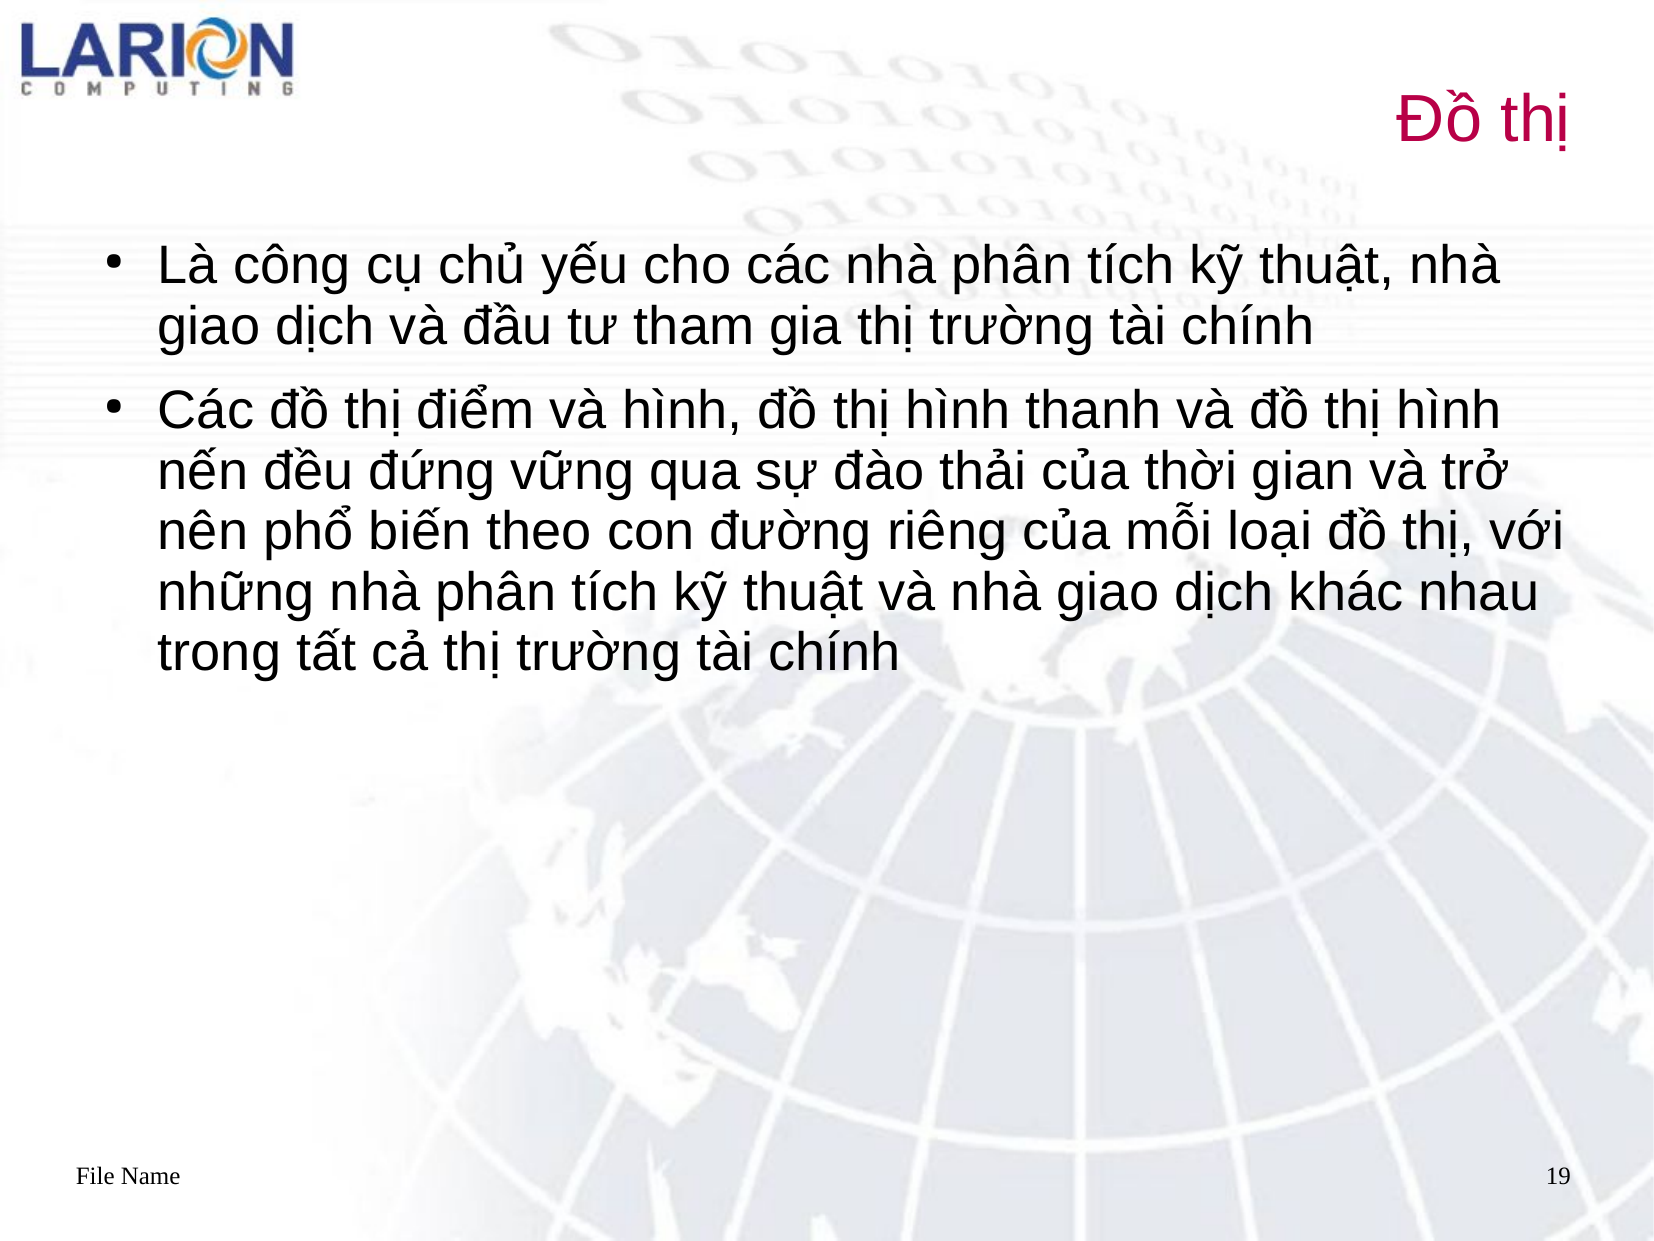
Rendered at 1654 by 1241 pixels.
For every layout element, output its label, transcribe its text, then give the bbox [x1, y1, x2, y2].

list Là công cụ chủ yếu cho các nhà phân tích kỹ thuật, nhà giao dịch và đầu tư tham gia thị trường tài chính Các đồ thị điểm và hình, đồ thị hình thanh và đồ thị hình nến đều đứng vững qua sự đào thải của thời gian và trở nên phổ biến theo con đường riêng của mỗi loại đồ thị, với những nhà phân tích kỹ thuật và nhà giao dịch khác nhau trong tất cả thị trường tài chính [86, 234, 1576, 1039]
title Đồ thị [300, 49, 1571, 188]
picture [0, 0, 1654, 1241]
